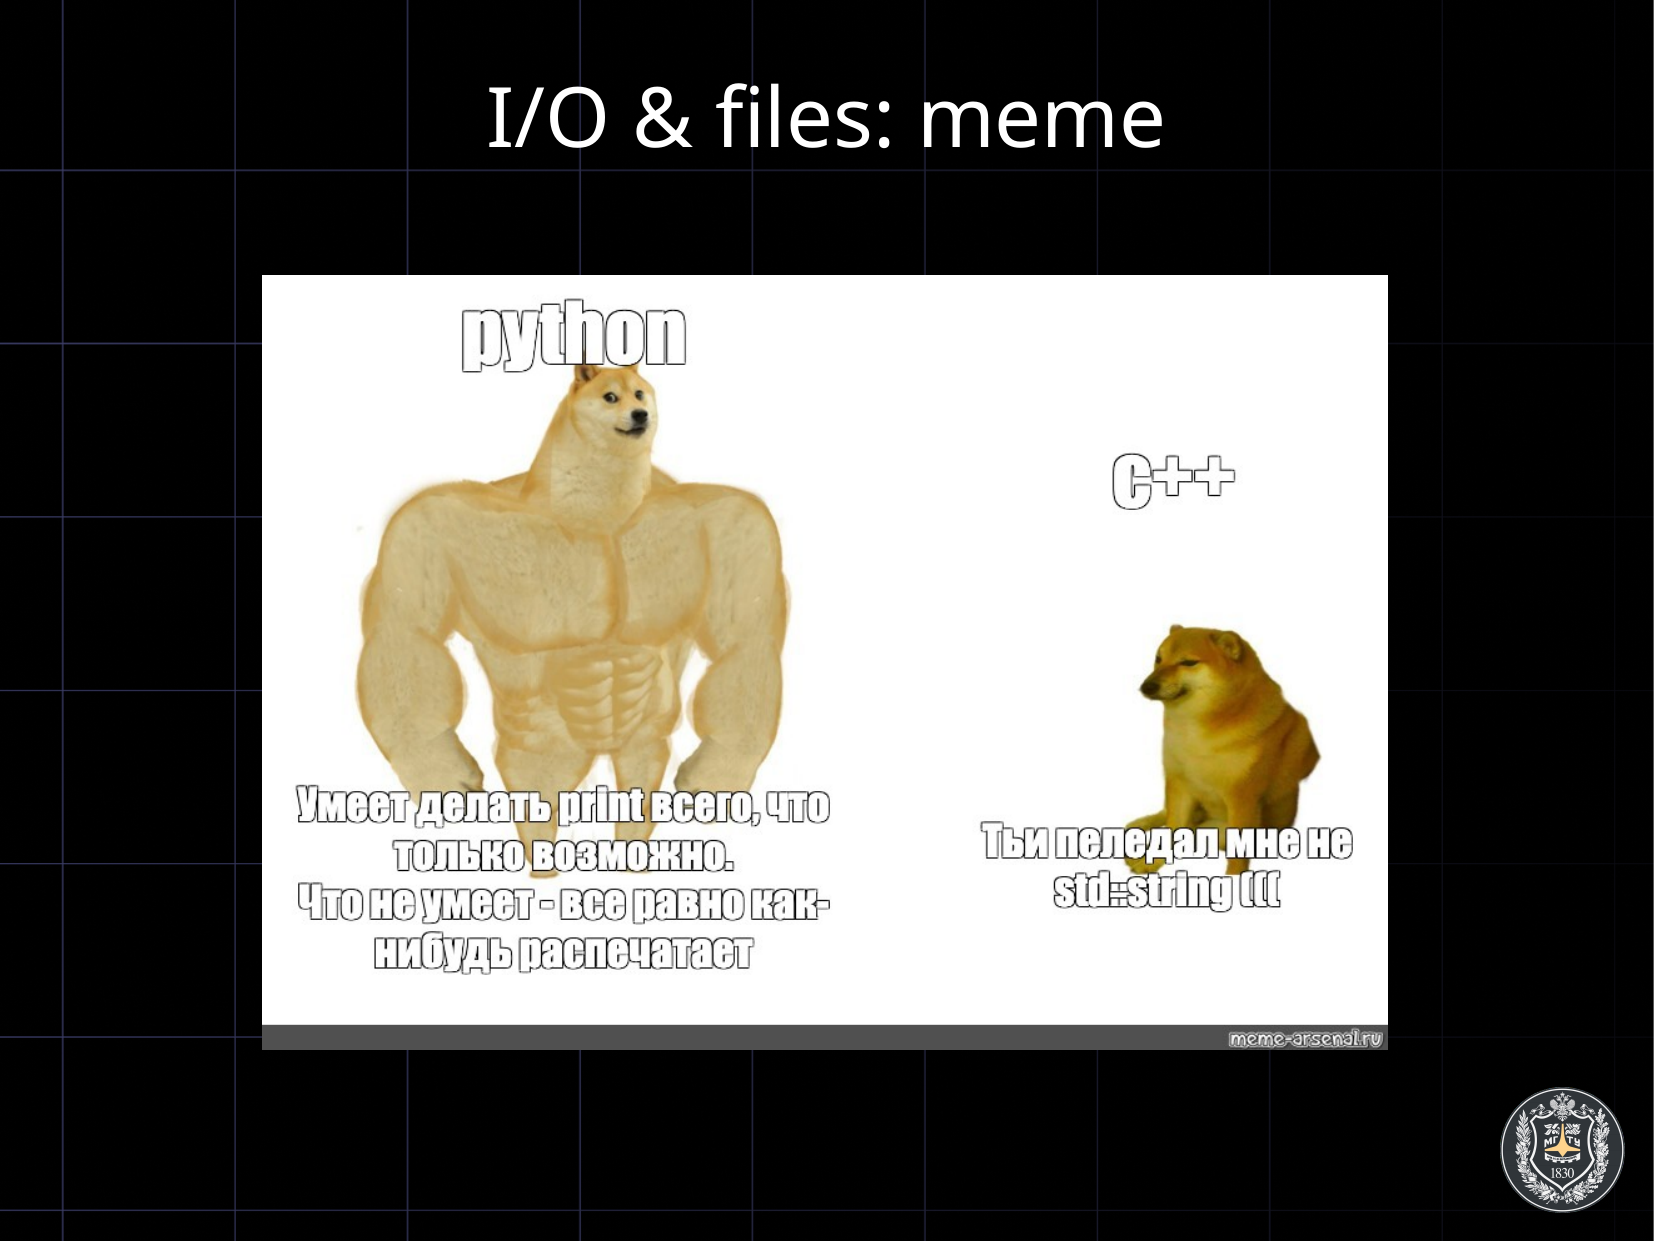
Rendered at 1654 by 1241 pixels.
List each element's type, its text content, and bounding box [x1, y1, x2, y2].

picture [0, 0, 1654, 1241]
title I/O & files: meme [82, 37, 1571, 193]
